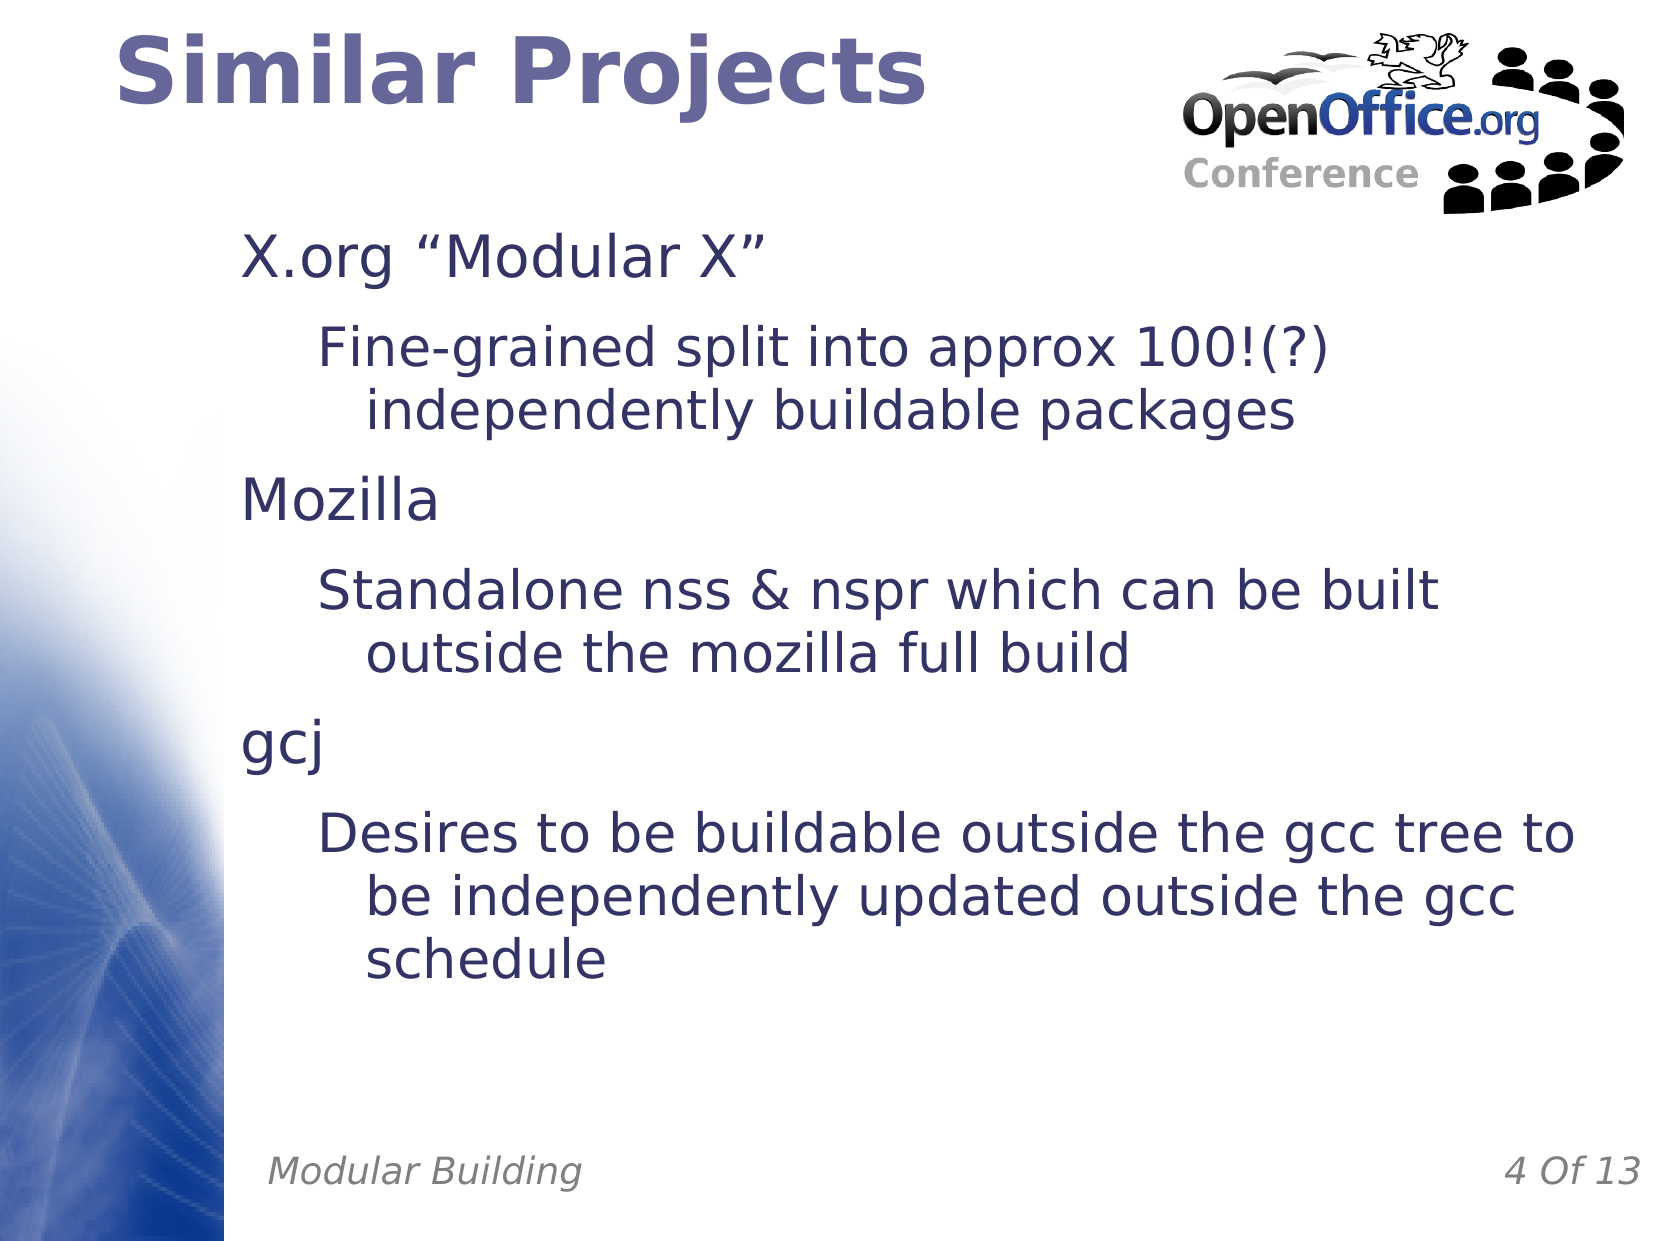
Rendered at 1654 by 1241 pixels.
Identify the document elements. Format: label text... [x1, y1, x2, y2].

picture [0, 0, 224, 1241]
list X.org “Modular X” Fine-grained split into approx 100!(?) independently buildable packages Mozilla Standalone nss & nspr which can be built outside the mozilla full build gcj Desires to be buildable outside the gcc tree to be independently updated outside the gcc schedule [223, 223, 1619, 1133]
title Similar Projects [24, 15, 987, 129]
picture [1183, 33, 1624, 214]
